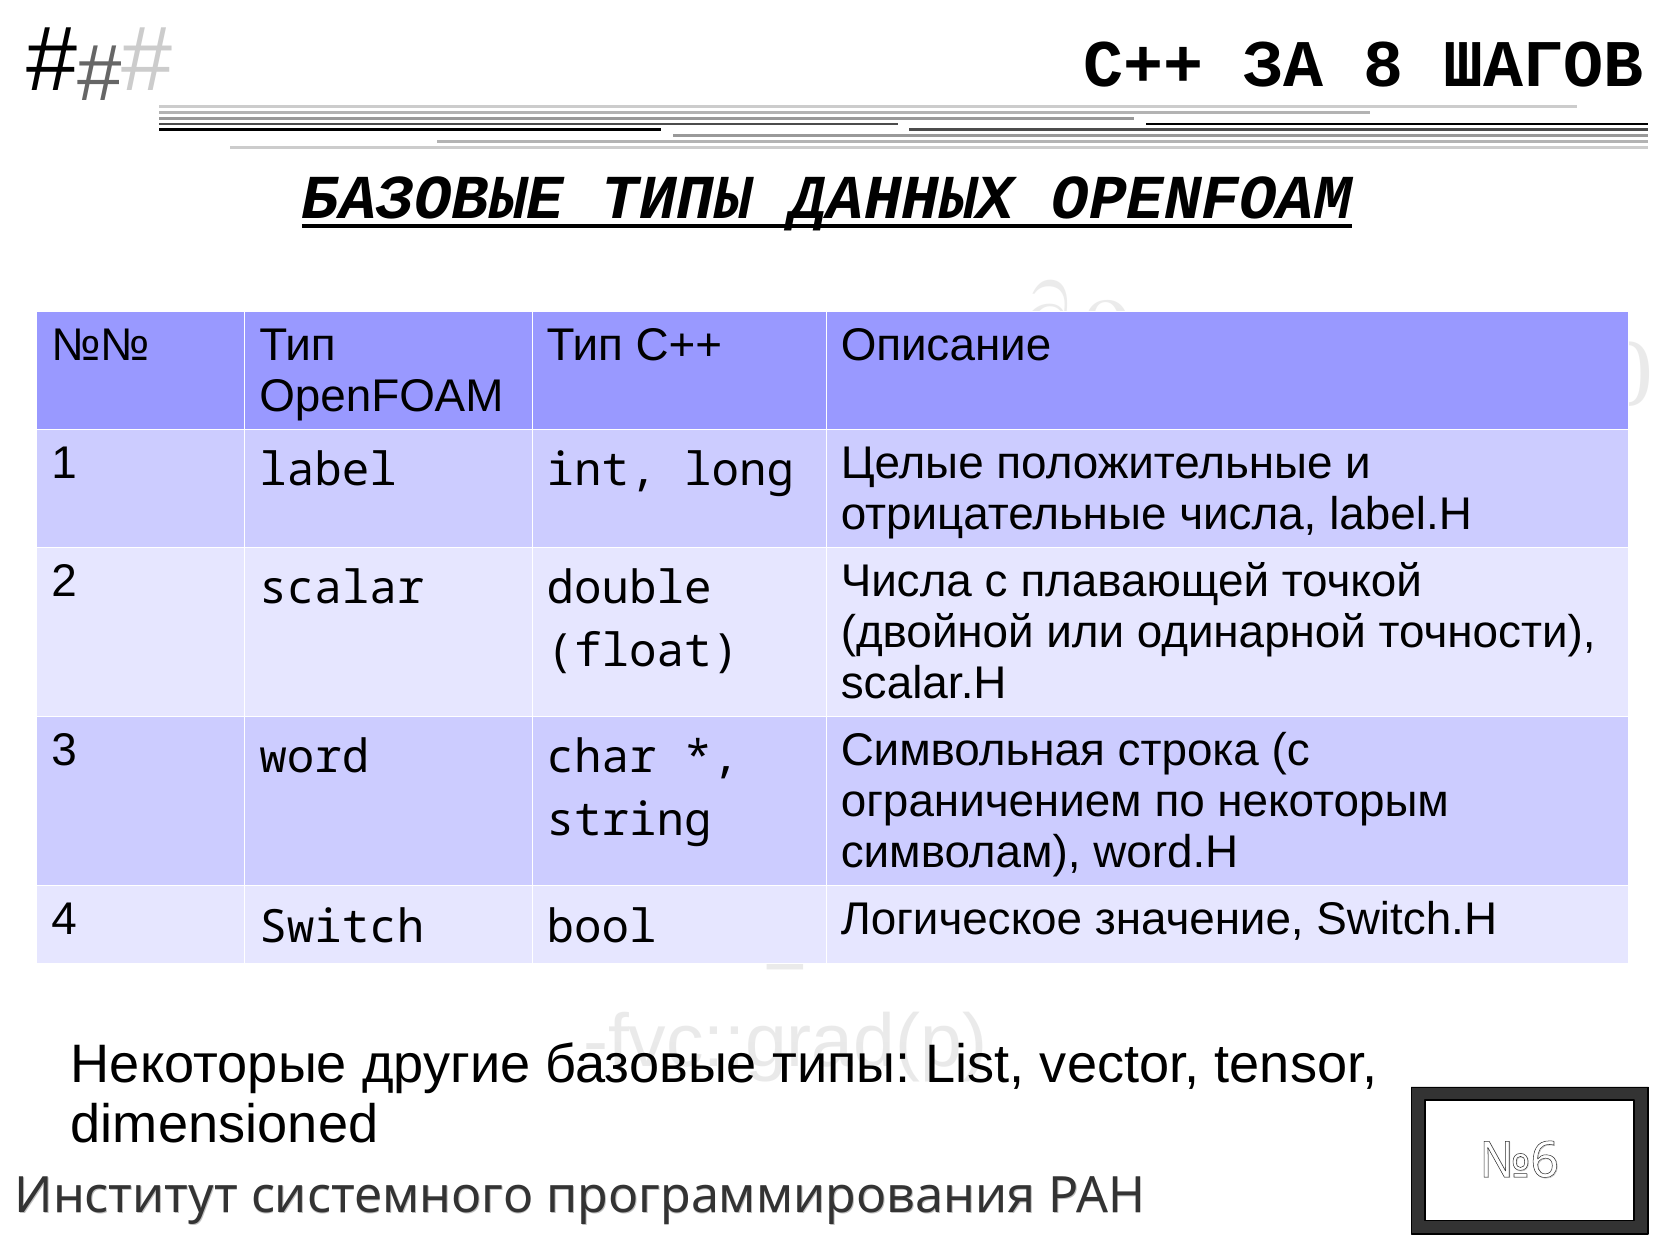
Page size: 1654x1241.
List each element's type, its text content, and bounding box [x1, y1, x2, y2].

table_cell Числа с плавающей точкой (двойной или одинарной точности), scalar.H [827, 548, 1628, 716]
table_header Описание [827, 312, 1628, 429]
list Некоторые другие базовые типы: List, vector, tensor, dimensioned [0, 1033, 1654, 1155]
table_cell Символьная строка (с ограничением по некоторым символам), word.H [827, 717, 1628, 885]
table_cell int, long [533, 430, 826, 547]
table_cell char *, string [533, 717, 826, 885]
table_cell 2 [37, 548, 244, 716]
table_cell 4 [37, 886, 244, 963]
title БАЗОВЫЕ ТИПЫ ДАННЫХ OPENFOAM [0, 147, 1654, 257]
table_cell scalar [245, 548, 532, 716]
table_cell 1 [37, 430, 244, 547]
table_header №№ [37, 312, 244, 429]
table_header Тип OpenFOAM [245, 312, 532, 429]
table_cell bool [533, 886, 826, 963]
table_cell 3 [37, 717, 244, 885]
table_header Тип C++ [533, 312, 826, 429]
table_cell word [245, 717, 532, 885]
table_cell Логическое значение, Switch.H [827, 886, 1628, 963]
table_cell Switch [245, 886, 532, 963]
table_cell label [245, 430, 532, 547]
table_cell double (float) [533, 548, 826, 716]
table_cell Целые положительные и отрицательные числа, label.H [827, 430, 1628, 547]
